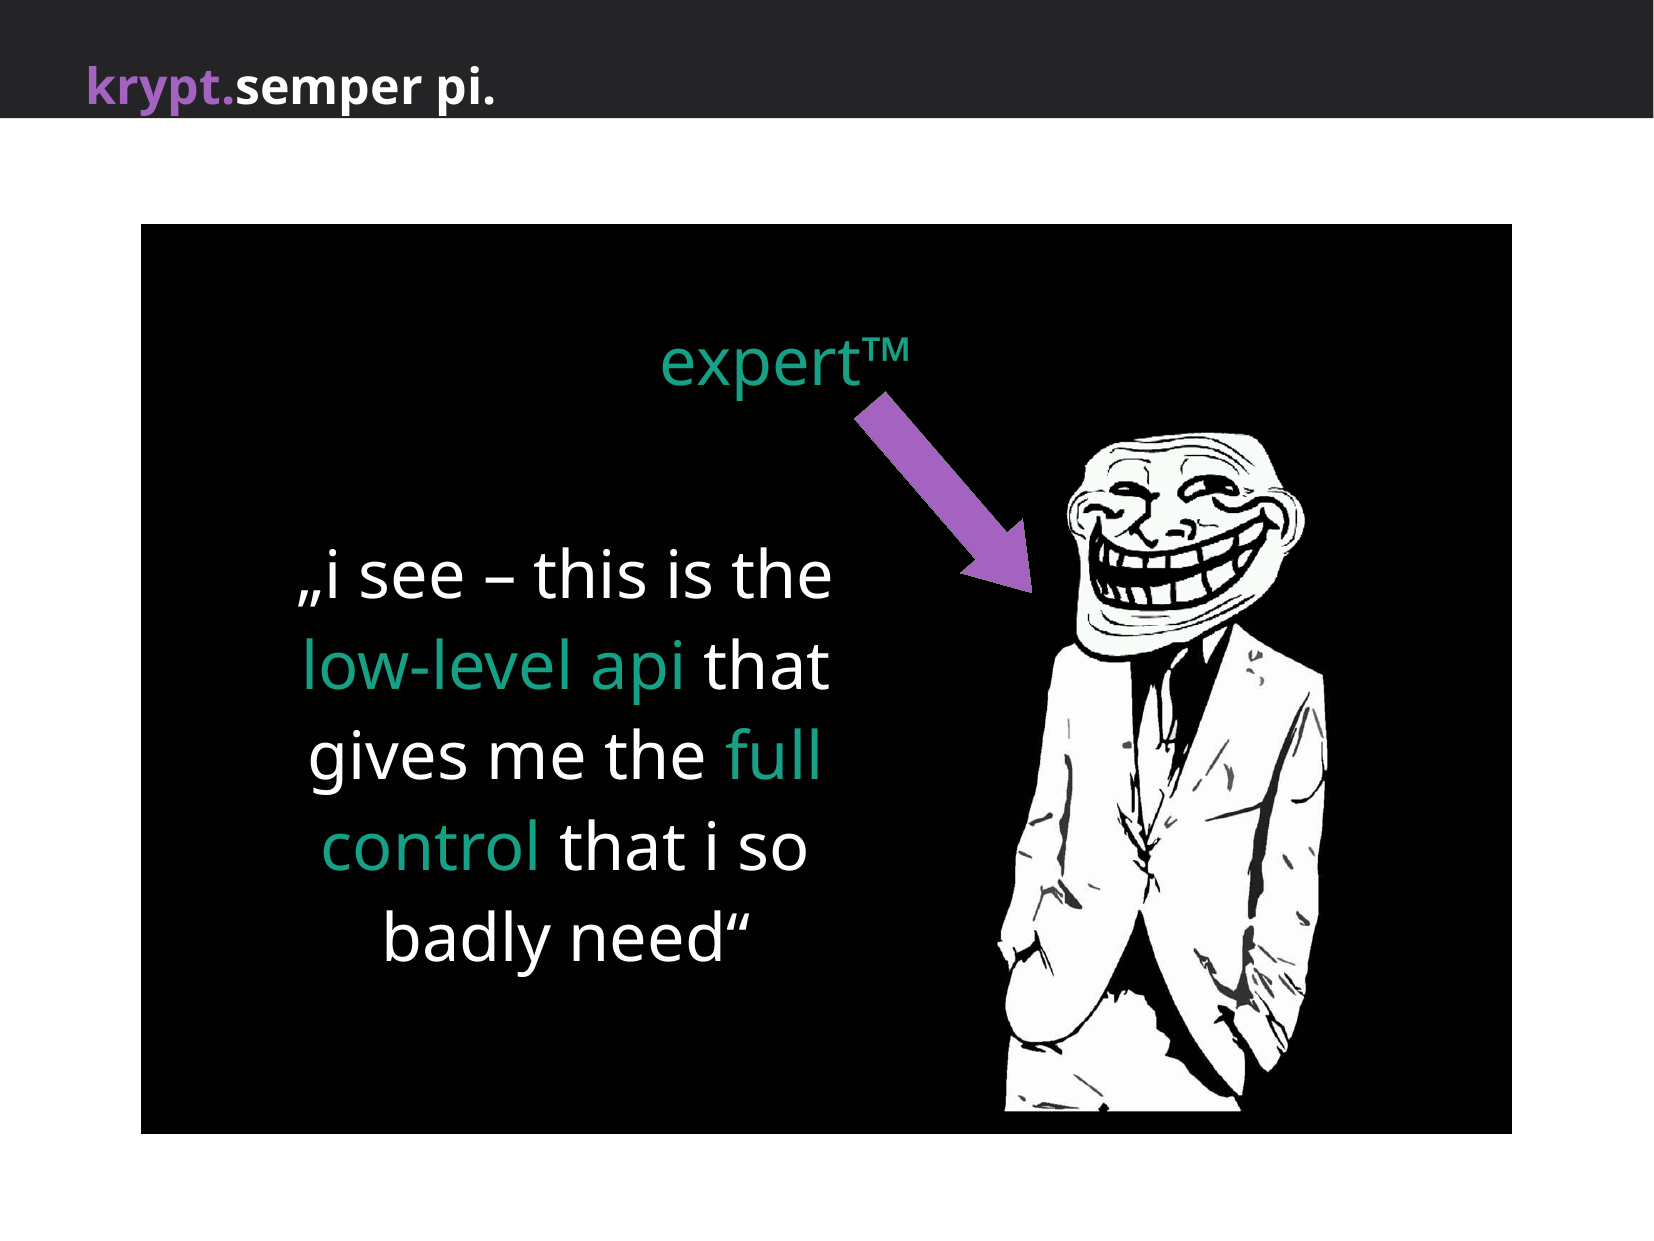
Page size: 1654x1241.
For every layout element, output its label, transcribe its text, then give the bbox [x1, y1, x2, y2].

text_box [854, 403, 1032, 593]
text_box krypt.semper pi. [70, 43, 544, 119]
text_box „i see – this is the low-level api that gives me the full control that i so badly need“ [245, 519, 886, 936]
text_box [0, 0, 1654, 119]
picture [141, 224, 1512, 1134]
text_box expert™ [637, 307, 935, 403]
